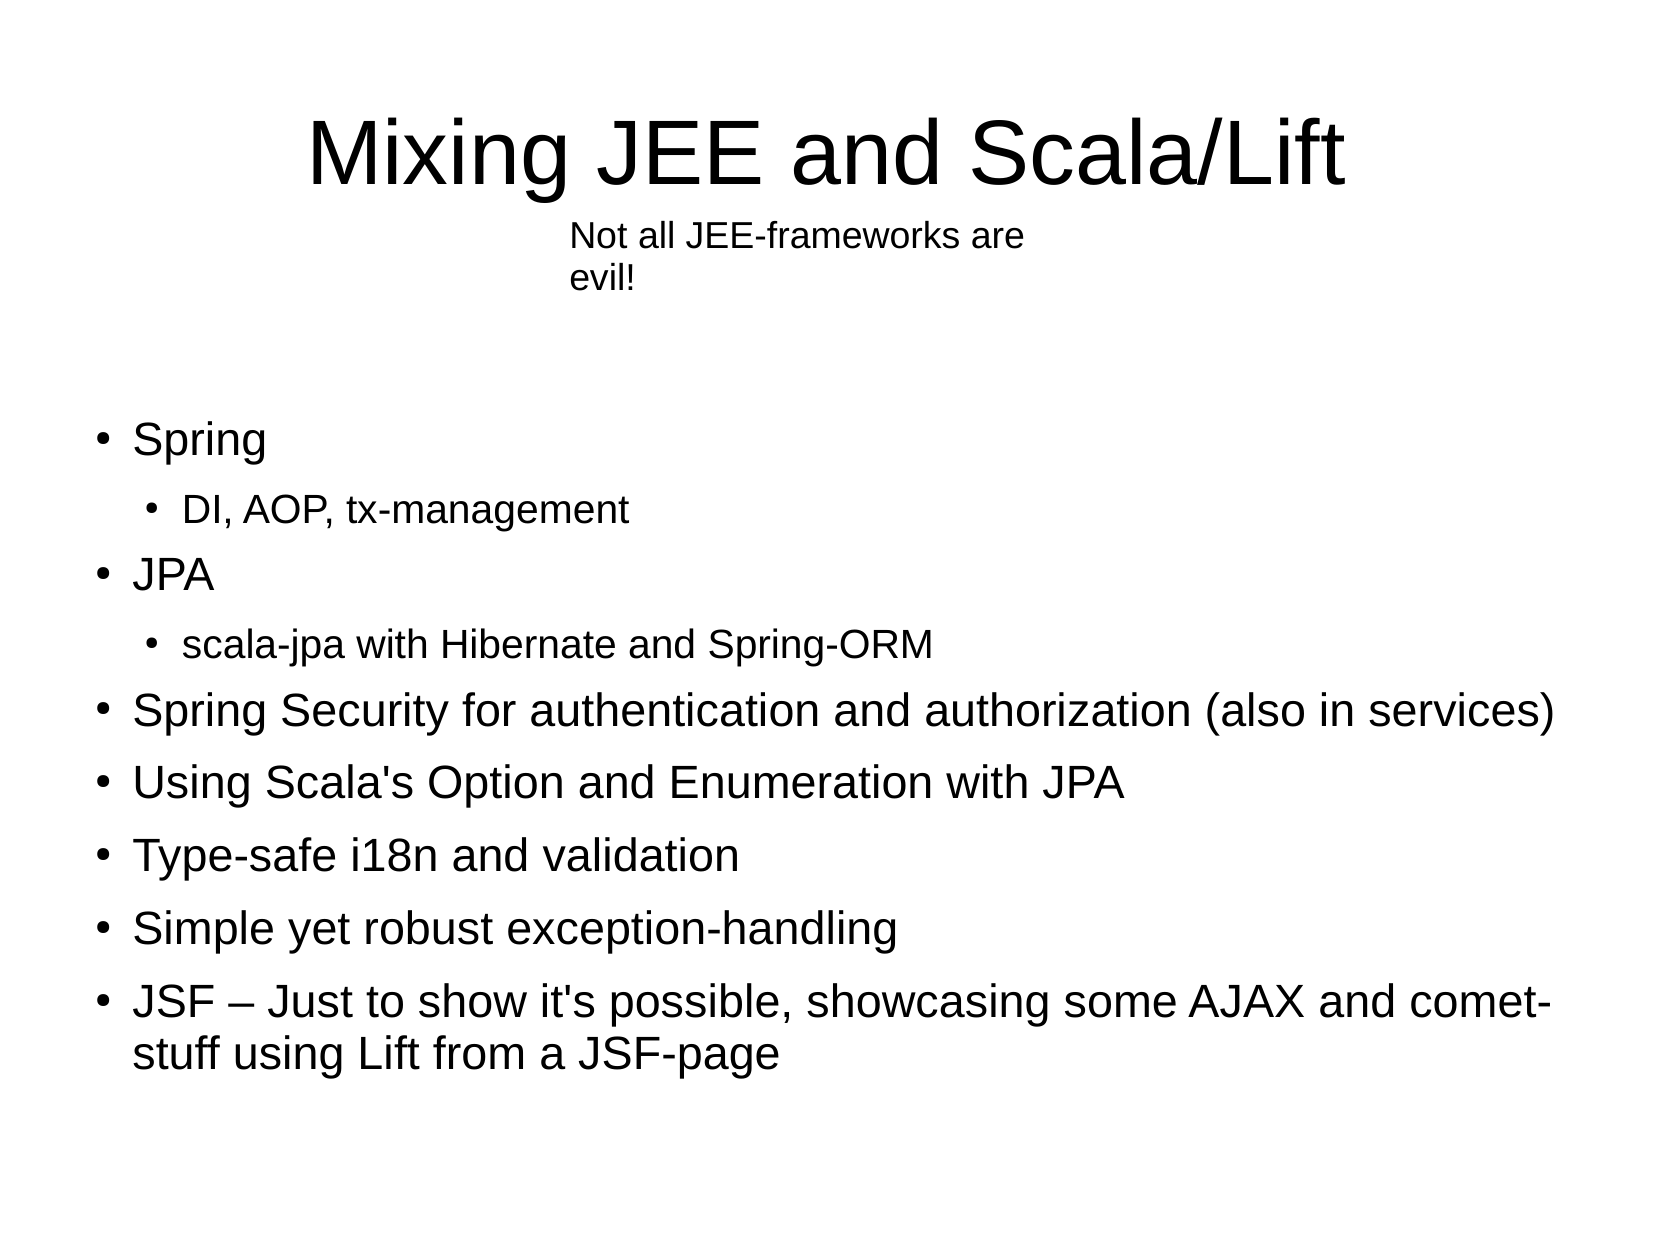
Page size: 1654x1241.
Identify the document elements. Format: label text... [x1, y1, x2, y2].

title Mixing JEE and Scala/Lift [82, 49, 1571, 257]
text_box Not all JEE-frameworks are evil! [554, 207, 1116, 265]
list Spring DI, AOP, tx-management JPA scala-jpa with Hibernate and Spring-ORM Spring Security for authentication and authorization (also in services) Using Scala's Option and Enumeration with JPA Type-safe i18n and validation Simple yet robust exception-handling JSF – Just to show it's possible, showcasing some AJAX and comet-stuff using Lift from a JSF-page [82, 413, 1571, 1109]
